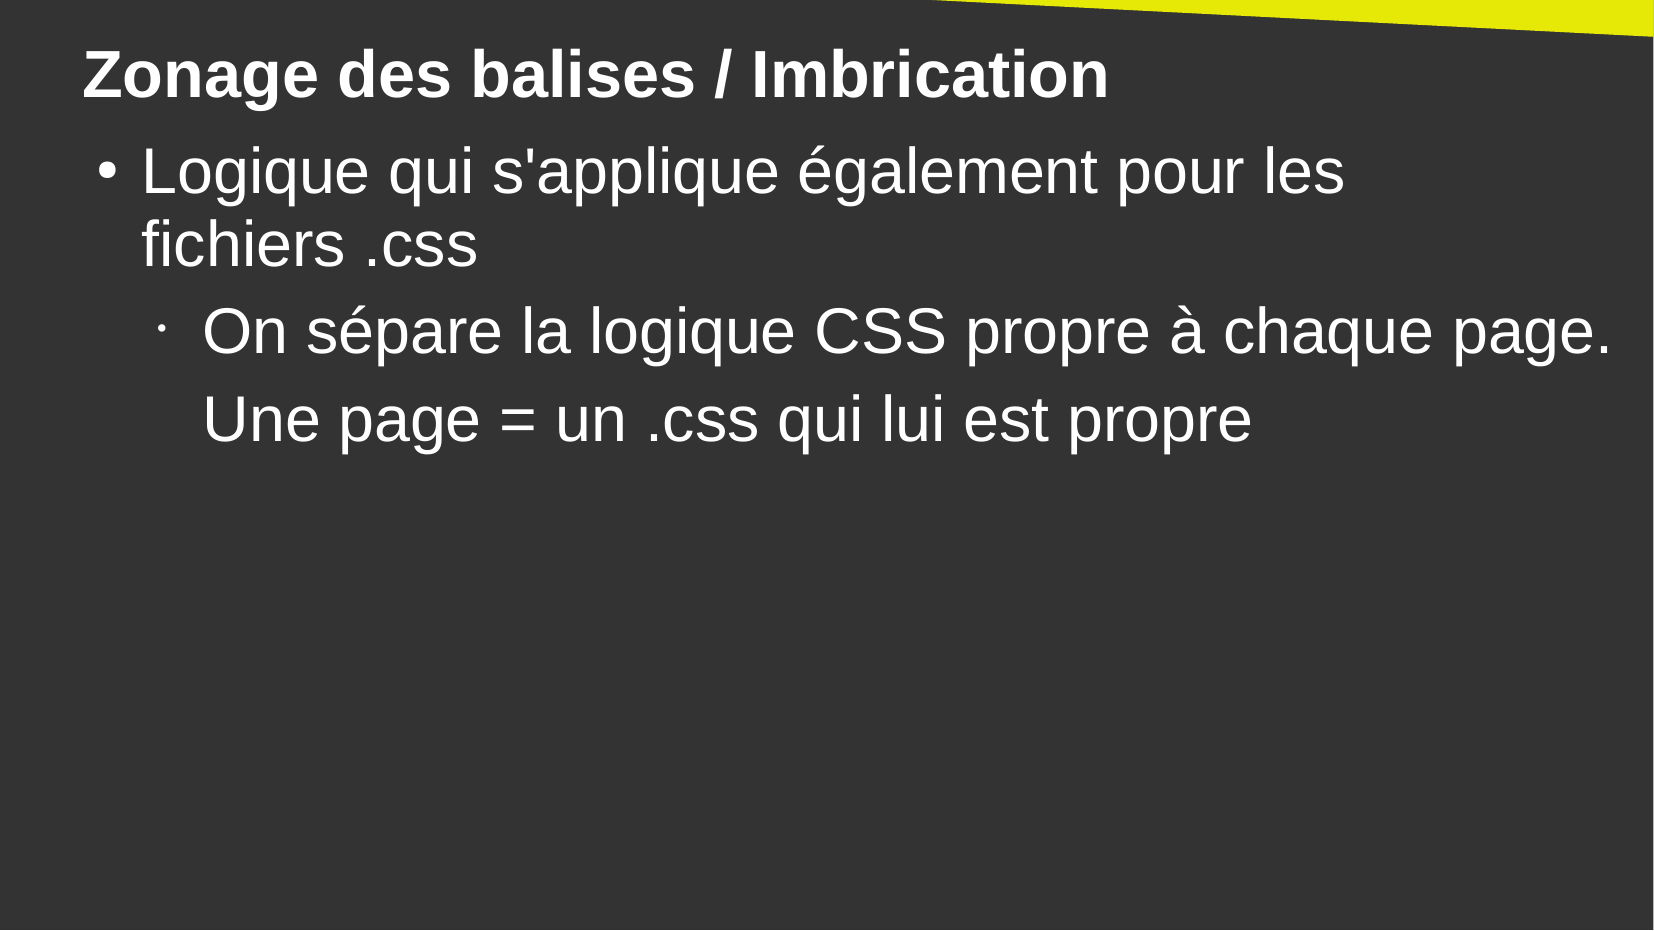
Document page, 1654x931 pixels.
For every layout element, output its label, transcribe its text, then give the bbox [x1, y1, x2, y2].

text_box [932, 0, 1654, 37]
list Logique qui s'applique également pour les fichiers .css On sépare la logique CSS propre à chaque page. Une page = un .css qui lui est propre [80, 135, 1620, 507]
title Zonage des balises / Imbrication [82, 37, 1571, 114]
